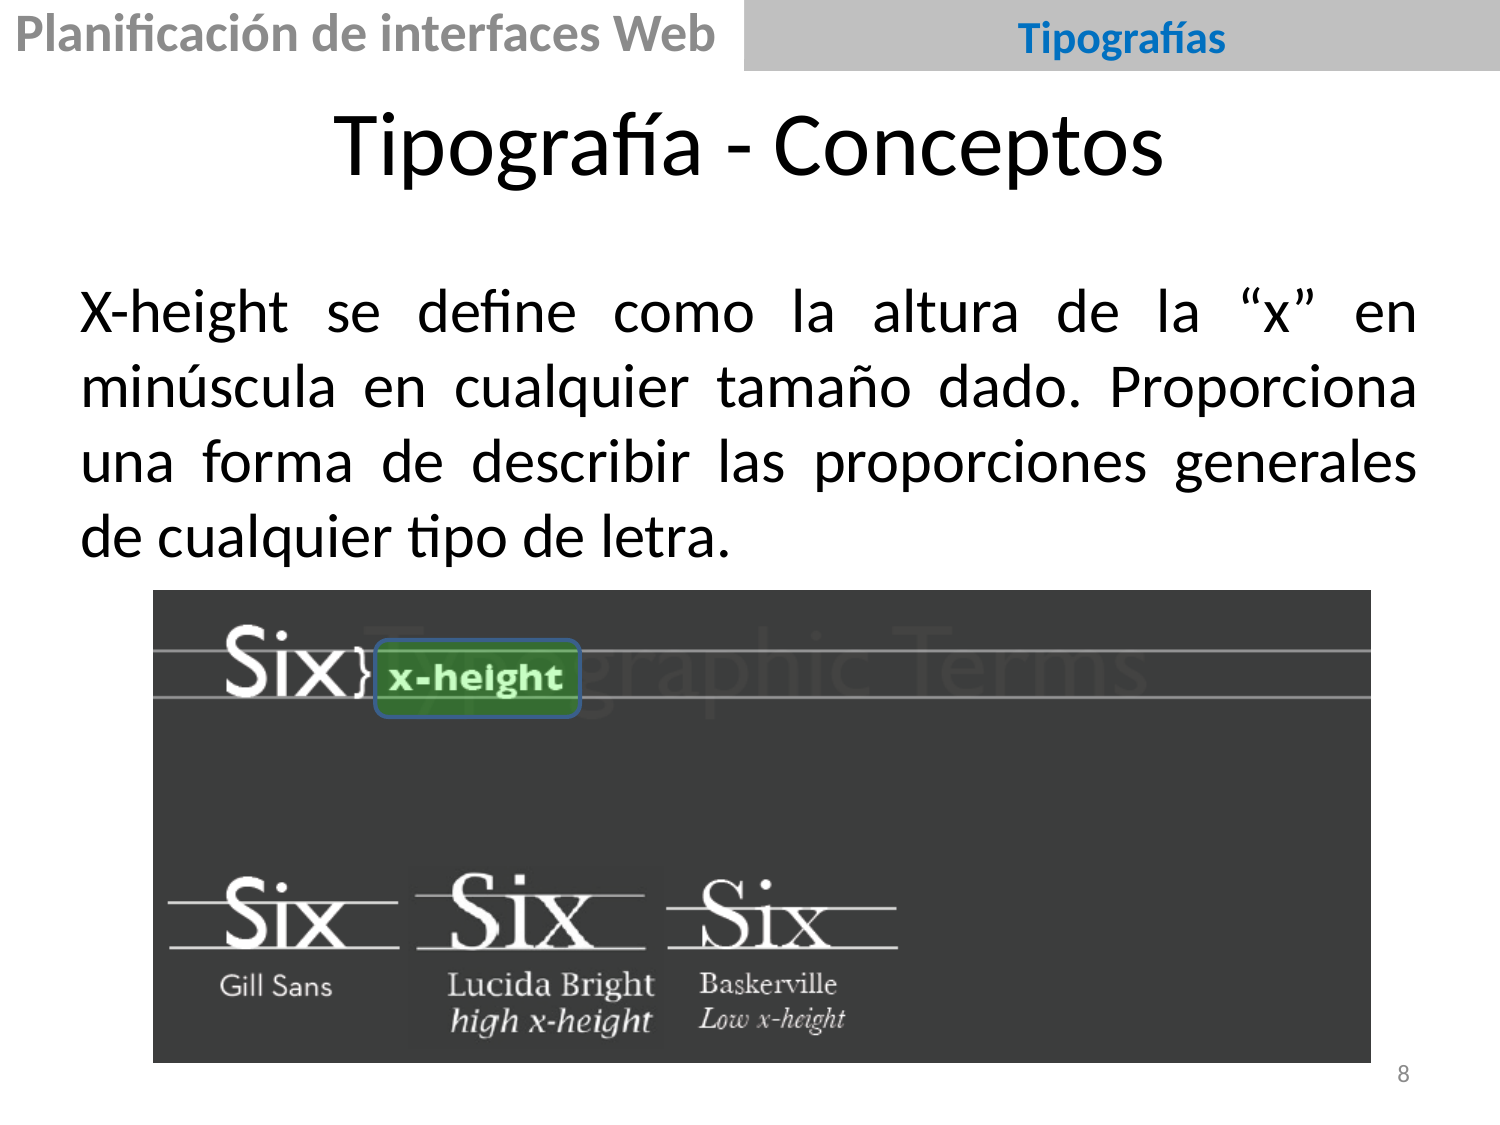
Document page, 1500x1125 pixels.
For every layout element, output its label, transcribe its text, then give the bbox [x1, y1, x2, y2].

text_box [375, 639, 580, 717]
slide_number <número> [1074, 1042, 1425, 1103]
title Tipografías [744, 0, 1500, 71]
picture [153, 590, 1371, 1063]
title Planificación de interfaces Web [0, 0, 745, 60]
title Tipografía - Conceptos [75, 60, 1425, 233]
list X-height se define como la altura de la “x” en minúscula en cualquier tamaño dado. Proporciona una forma de describir las proporciones generales de cualquier tipo de letra. [64, 262, 1436, 379]
